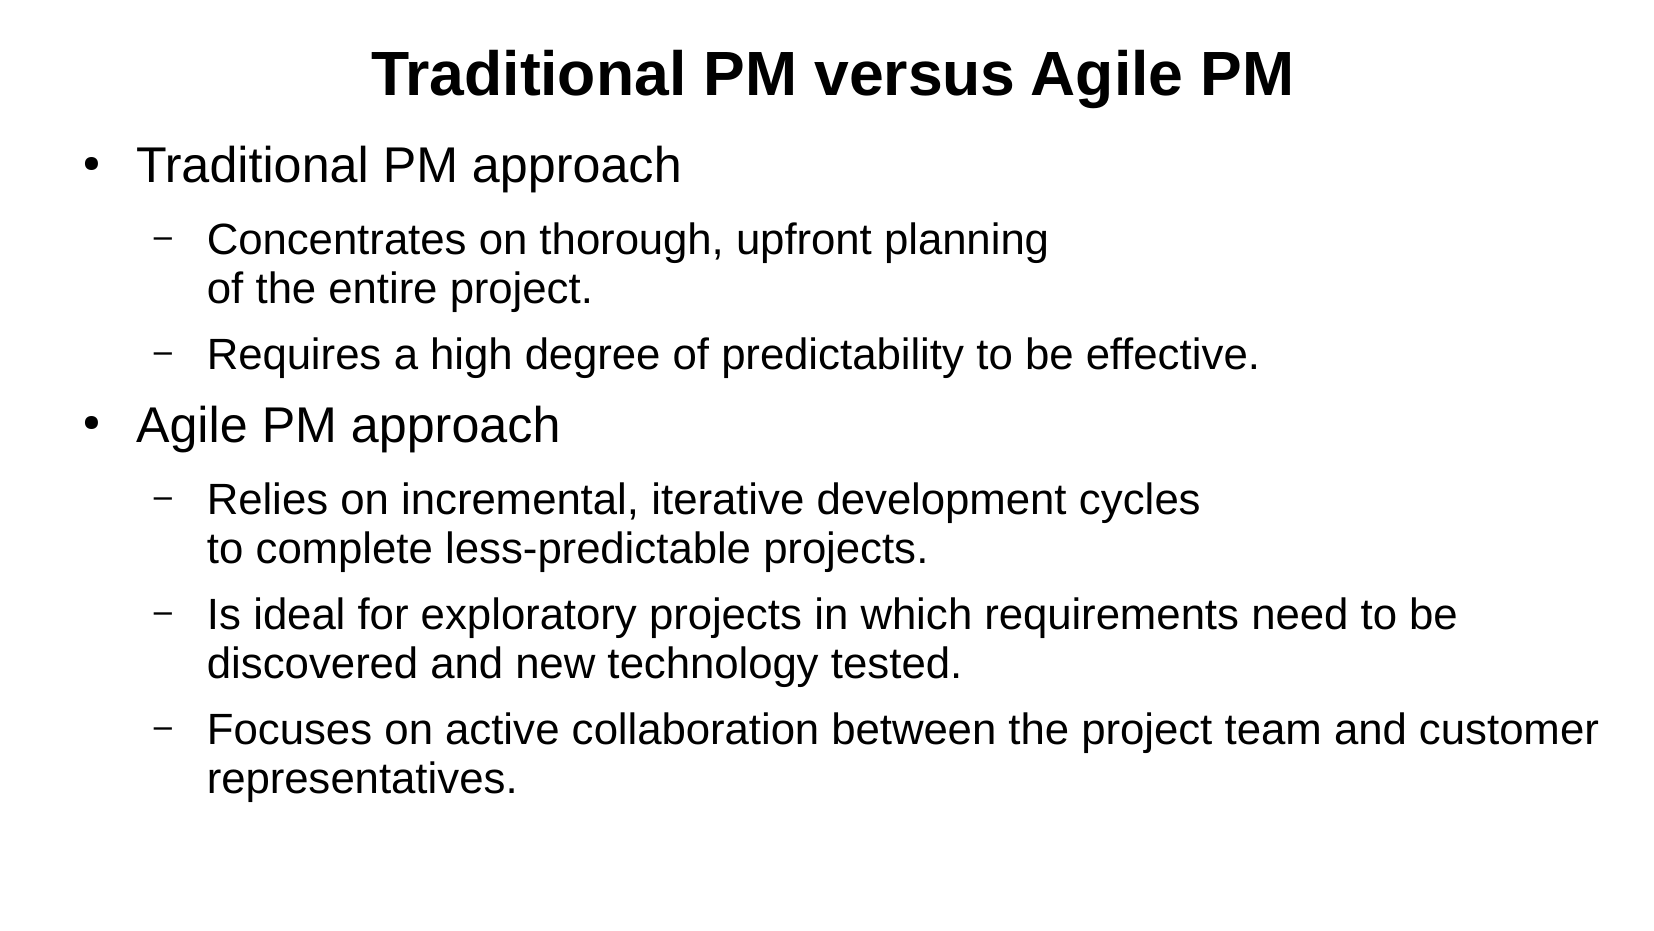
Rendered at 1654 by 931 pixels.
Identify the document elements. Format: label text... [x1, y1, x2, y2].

list Traditional PM approach Concentrates on thorough, upfront planning of the entire project. Requires a high degree of predictability to be effective. Agile PM approach Relies on incremental, iterative development cycles to complete less-predictable projects. Is ideal for exploratory projects in which requirements need to be discovered and new technology tested. Focuses on active collaboration between the project team and customer representatives. [65, 136, 1602, 899]
title Traditional PM versus Agile PM [78, 39, 1567, 110]
